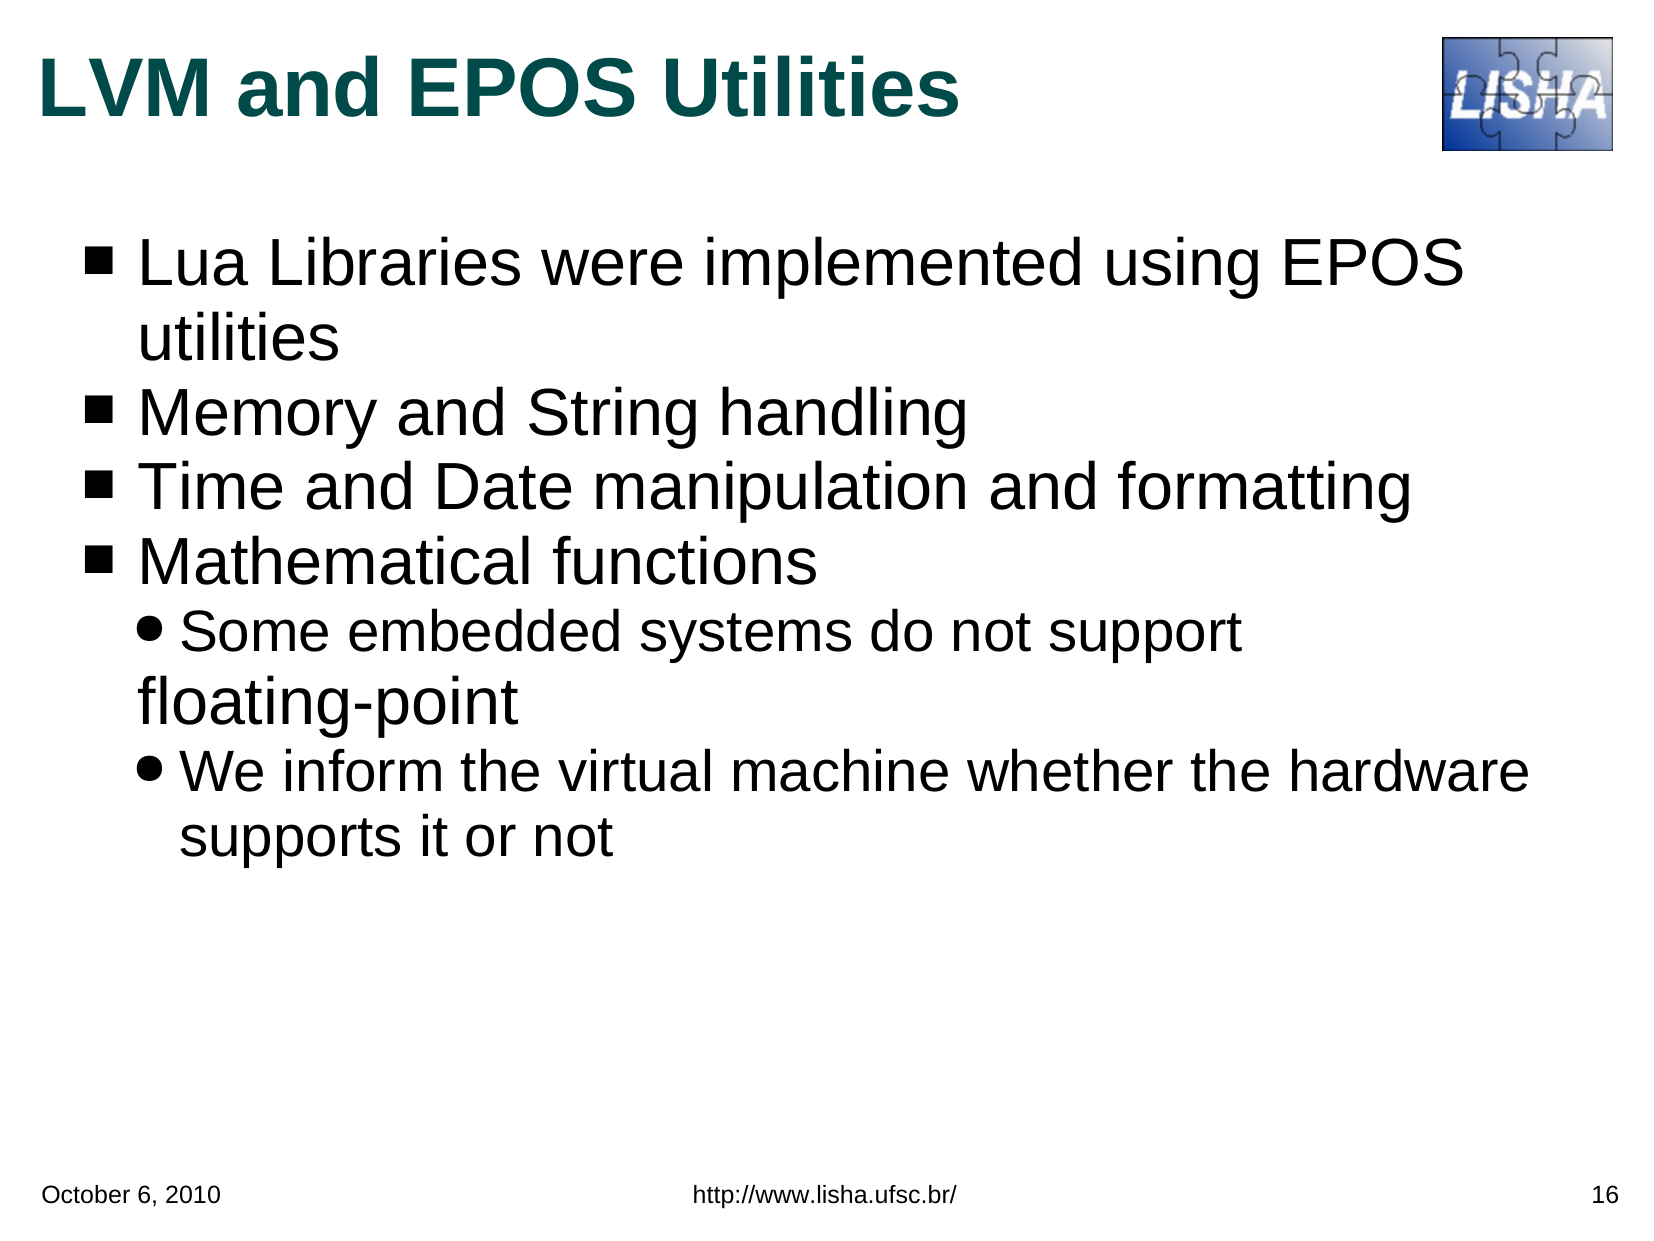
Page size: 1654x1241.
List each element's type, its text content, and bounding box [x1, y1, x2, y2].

title LVM and EPOS Utilities [37, 37, 1426, 151]
list Lua Libraries were implemented using EPOS utilities Memory and String handling Time and Date manipulation and formatting Mathematical functions Some embedded systems do not support floating-point We inform the virtual machine whether the hardware supports it or not [37, 225, 1613, 1163]
picture [1442, 37, 1613, 151]
